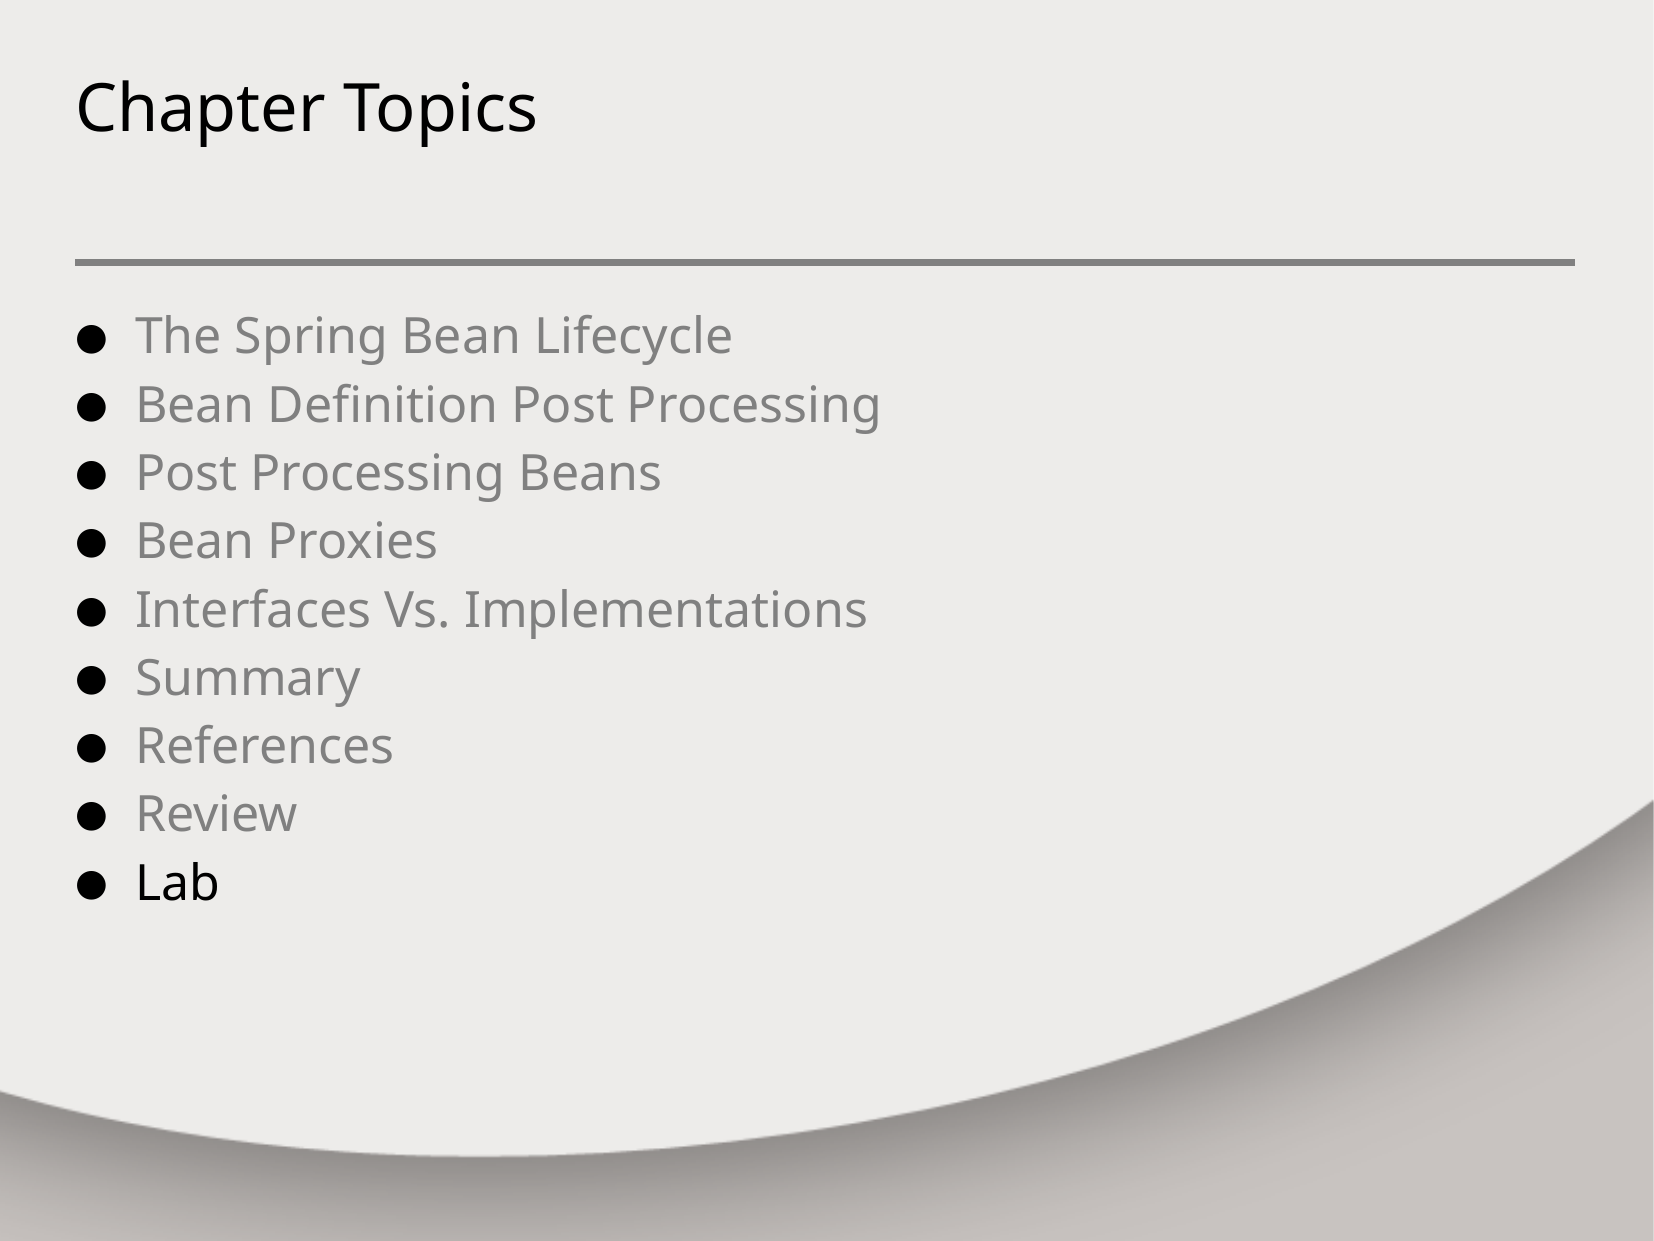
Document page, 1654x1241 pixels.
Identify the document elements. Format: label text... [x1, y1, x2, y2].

picture [0, 0, 1654, 1241]
list The Spring Bean Lifecycle Bean Definition Post Processing Post Processing Beans Bean Proxies Interfaces Vs. Implementations Summary References Review Lab [75, 300, 1576, 1163]
title Chapter Topics [75, 75, 1576, 226]
